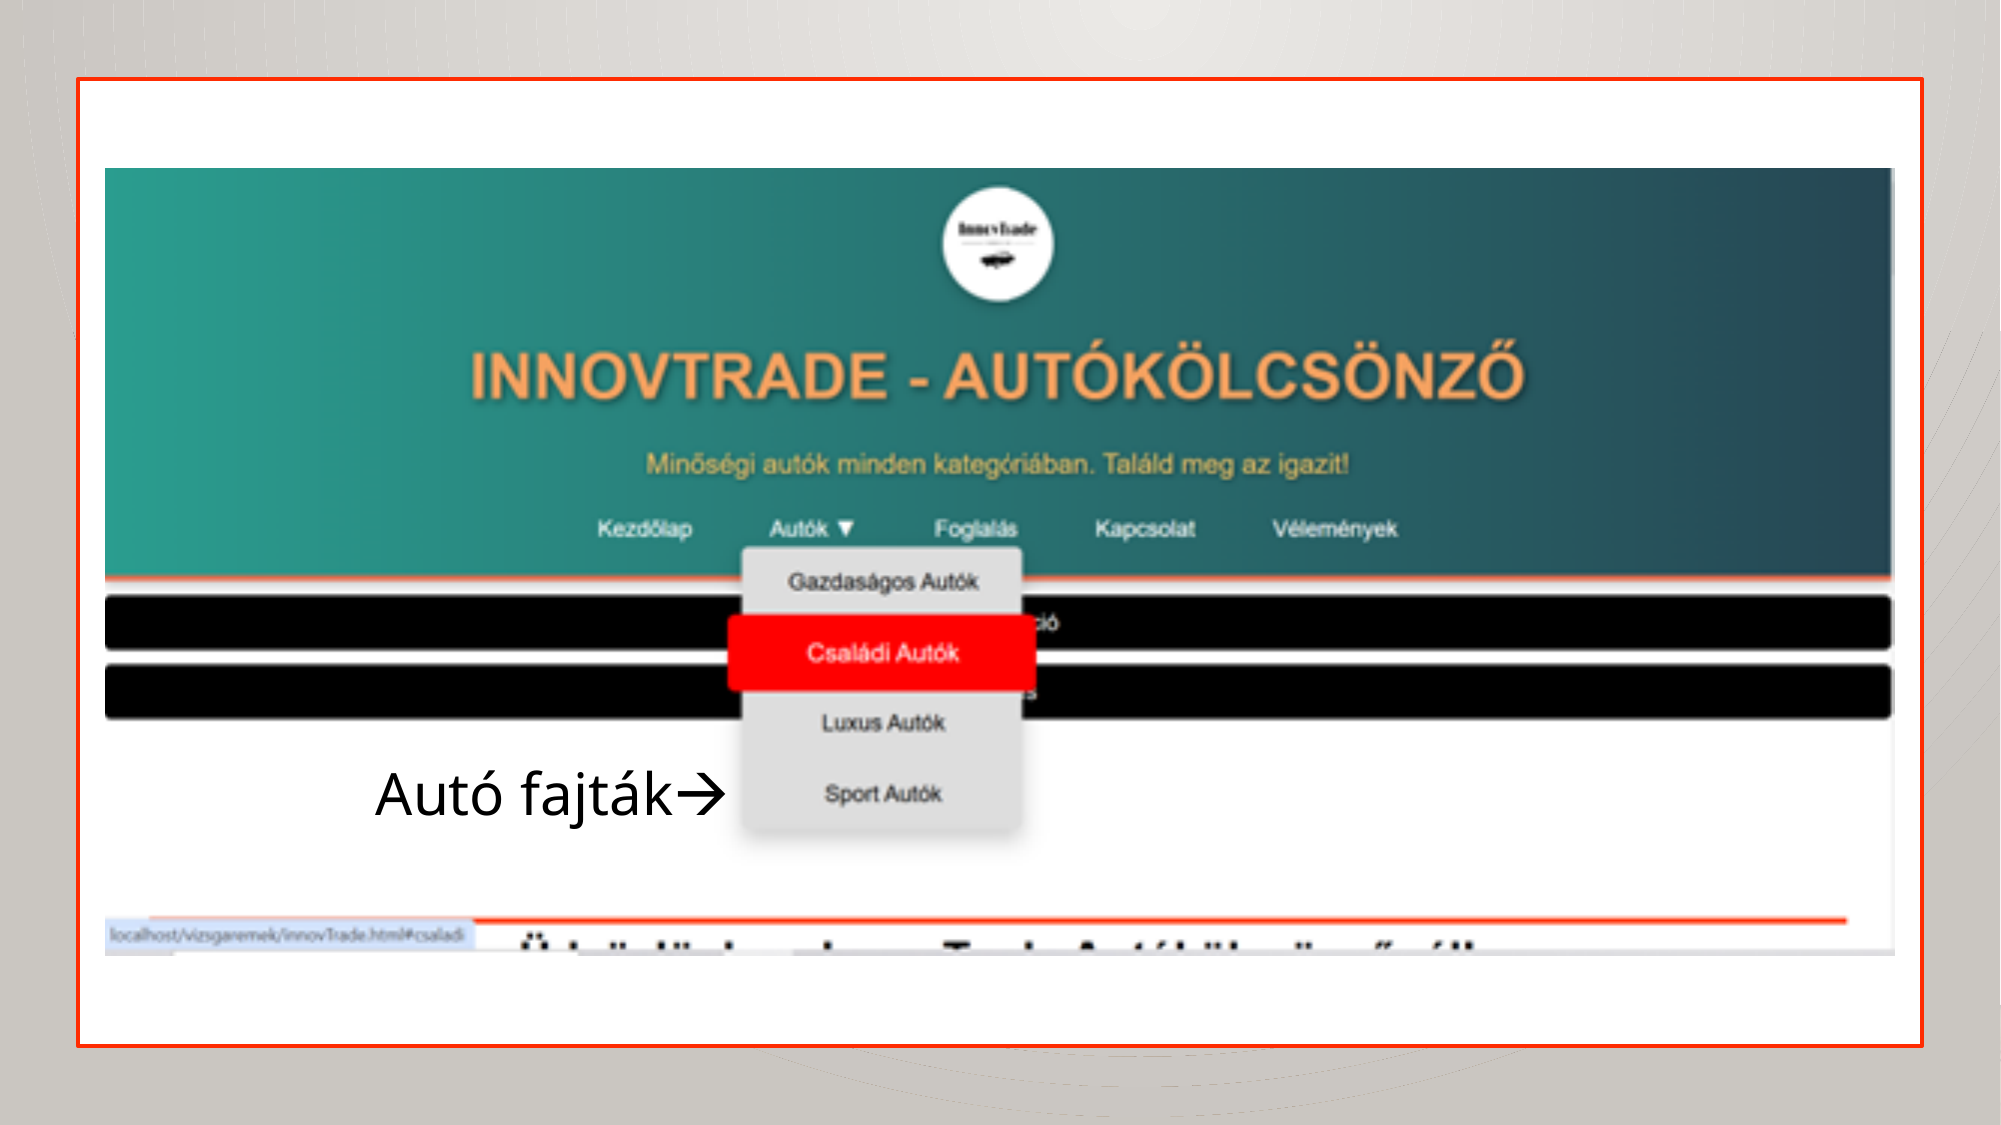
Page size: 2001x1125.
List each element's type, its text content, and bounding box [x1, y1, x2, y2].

text_box [0, 0, 2000, 1125]
text_box Autó fajták [360, 749, 904, 836]
picture [105, 168, 1895, 957]
